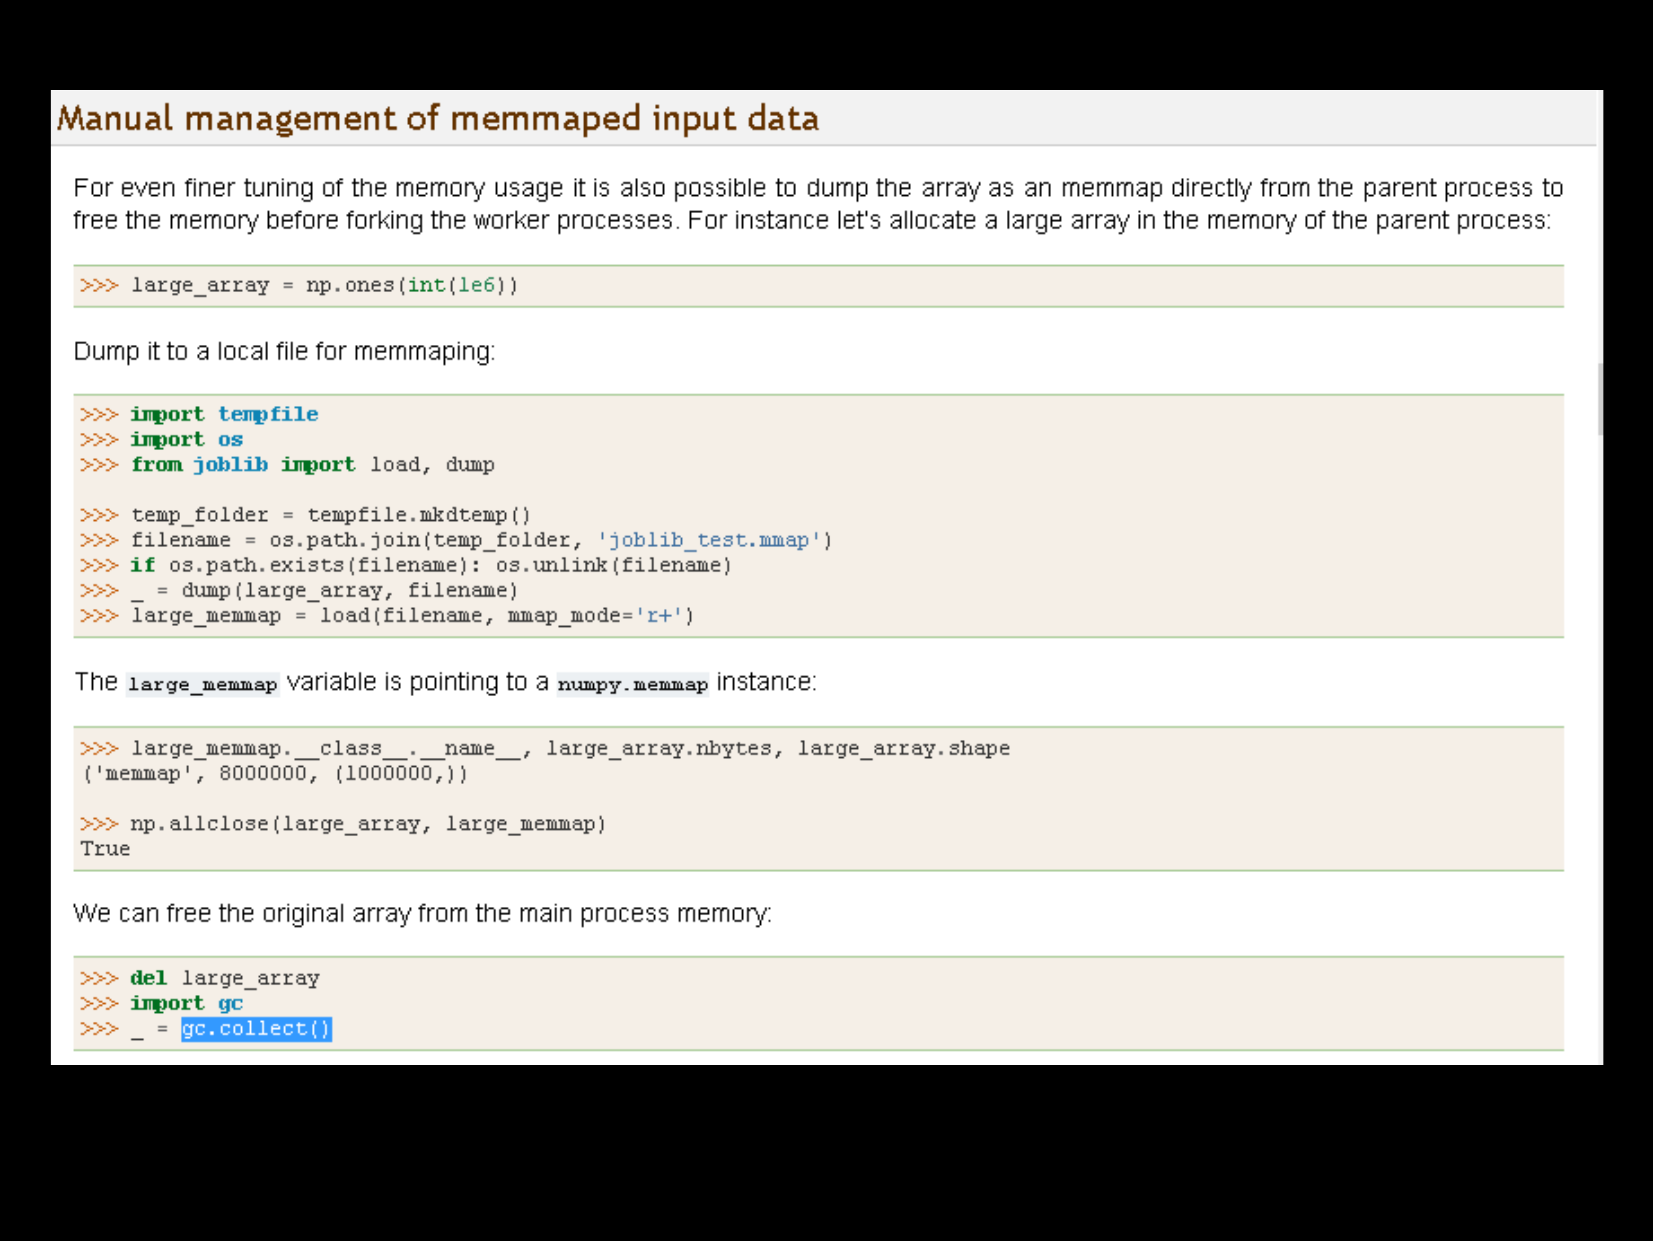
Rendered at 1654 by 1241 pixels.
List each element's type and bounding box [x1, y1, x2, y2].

picture [50, 90, 1604, 1065]
